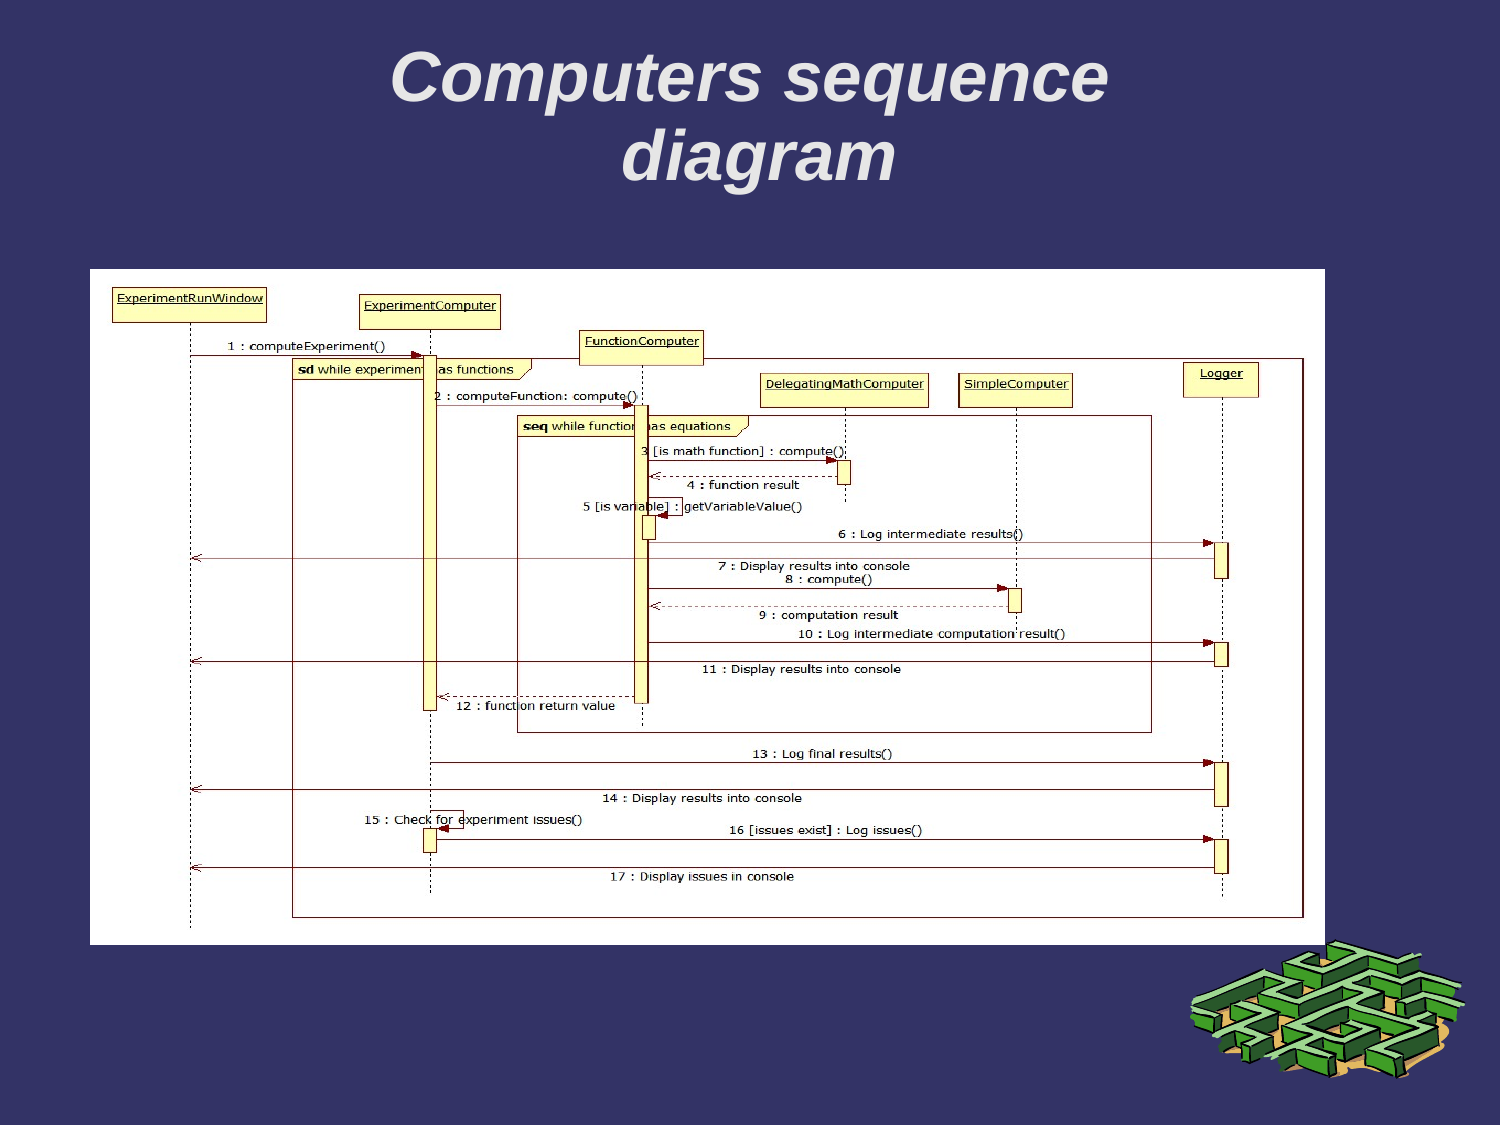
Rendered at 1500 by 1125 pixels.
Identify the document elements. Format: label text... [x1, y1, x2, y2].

title Computers sequence diagram [75, 31, 1426, 202]
picture [90, 269, 1325, 946]
